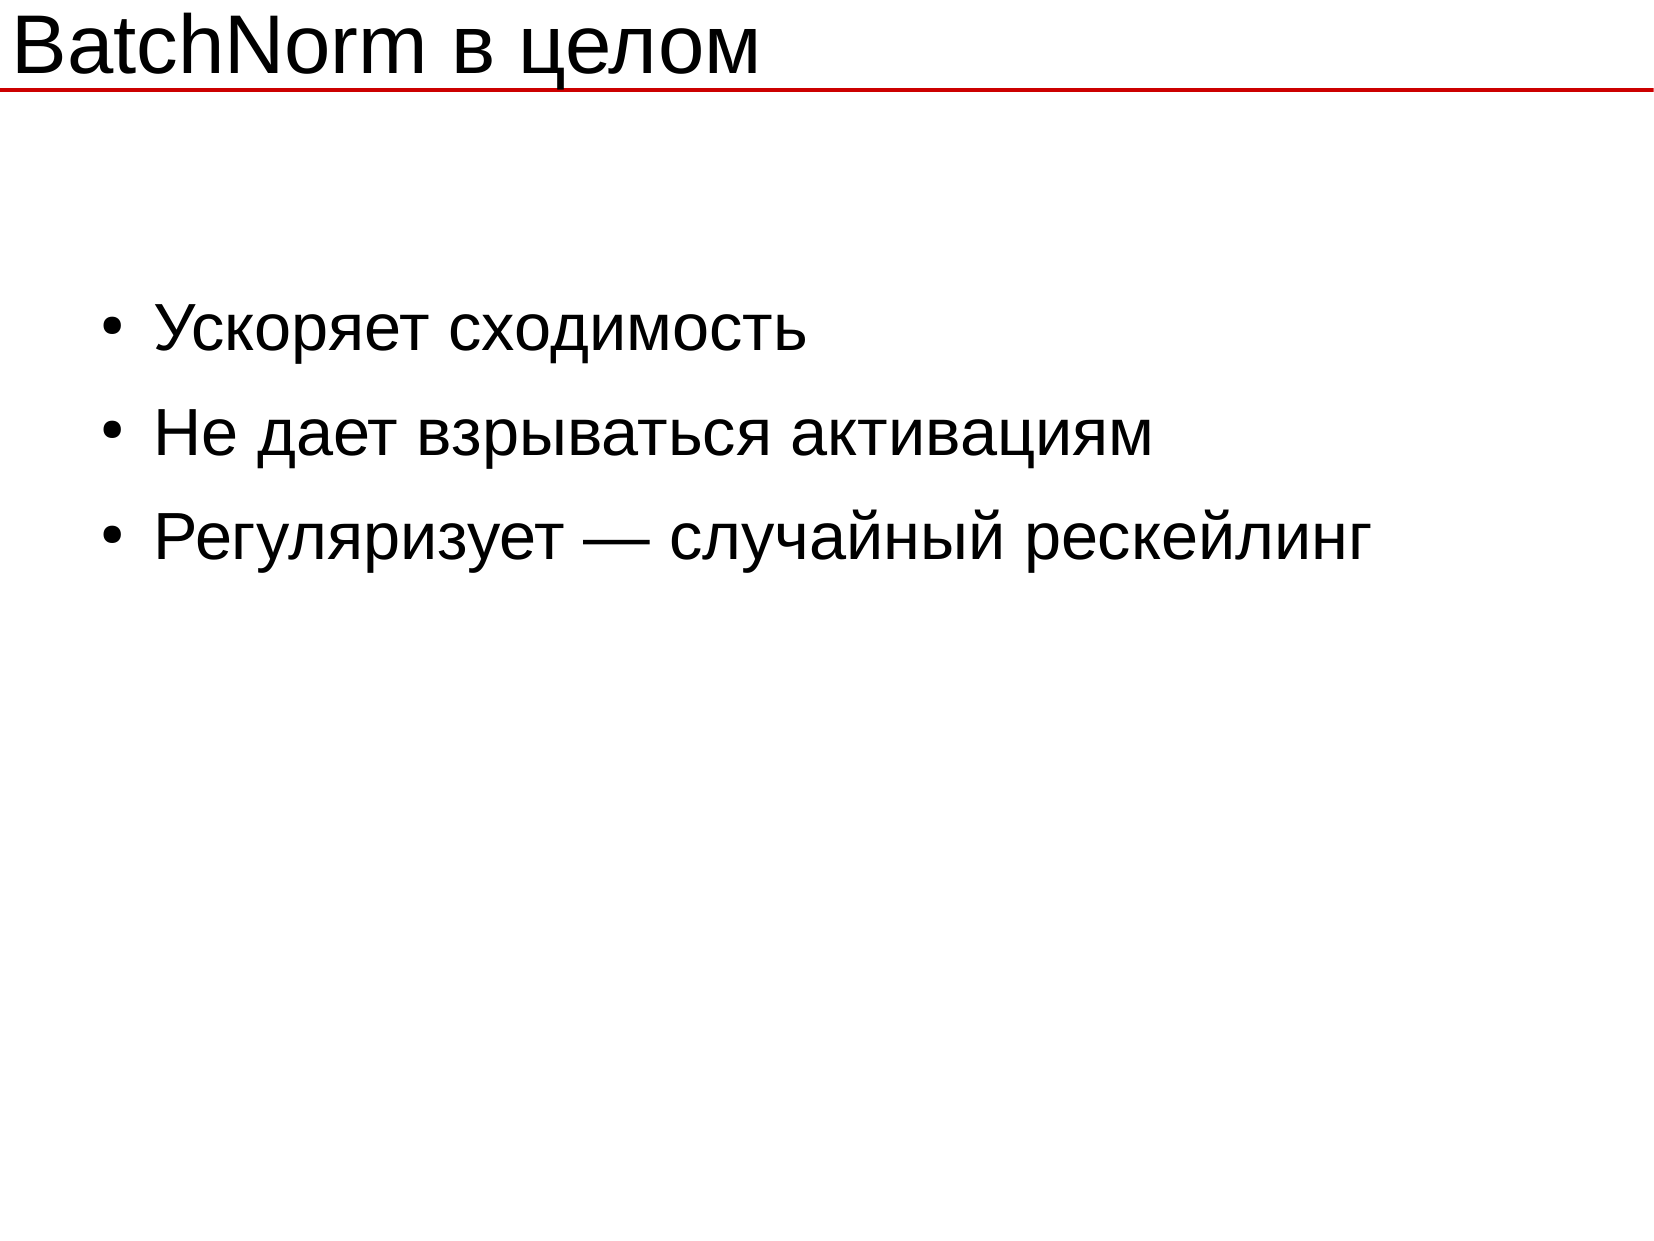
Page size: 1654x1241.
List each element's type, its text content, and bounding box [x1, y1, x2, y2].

title BatchNorm в целом [11, 0, 1501, 91]
list Ускоряет сходимость Не дает взрываться активациям Регуляризует — случайный рескейлинг [82, 290, 1571, 1010]
